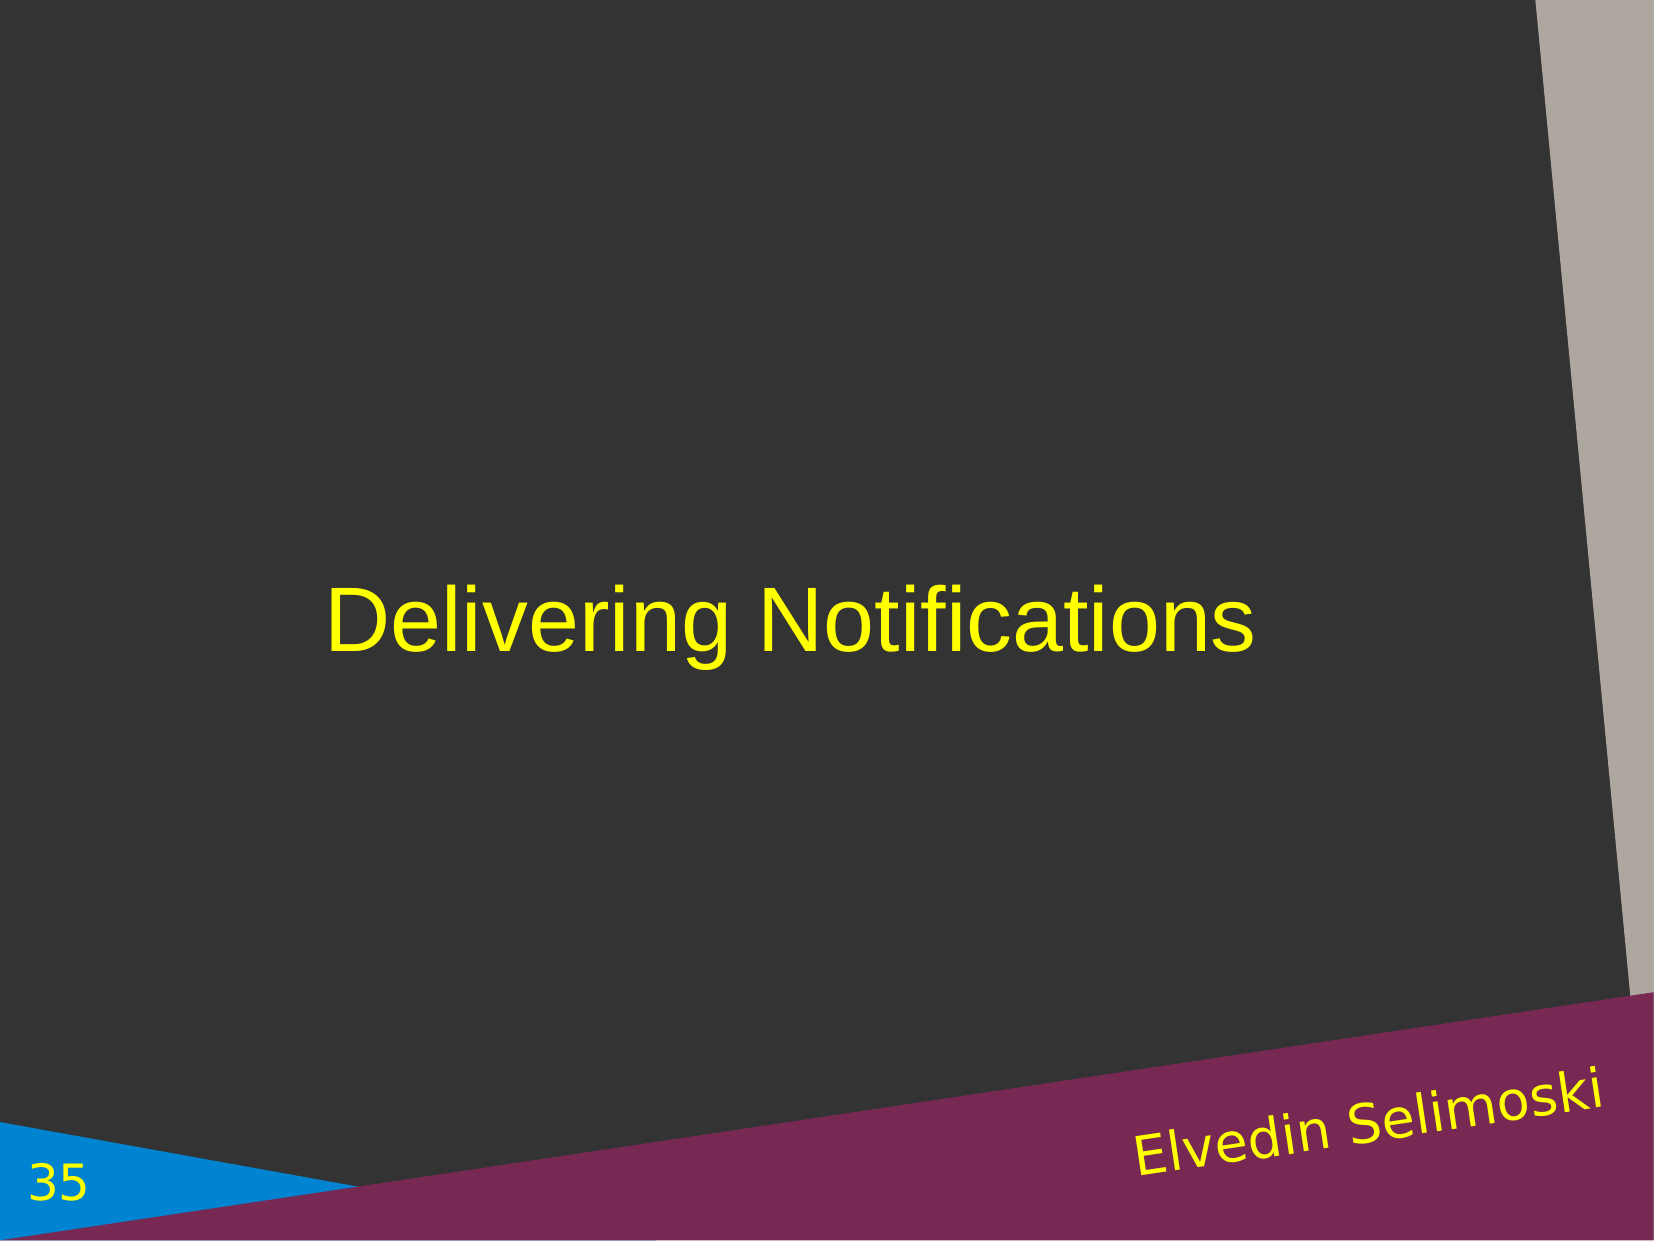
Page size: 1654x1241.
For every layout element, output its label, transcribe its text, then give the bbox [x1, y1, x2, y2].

title Delivering Notifications [47, 407, 1536, 833]
text_box Elvedin Selimoski [1052, 1015, 1629, 1239]
